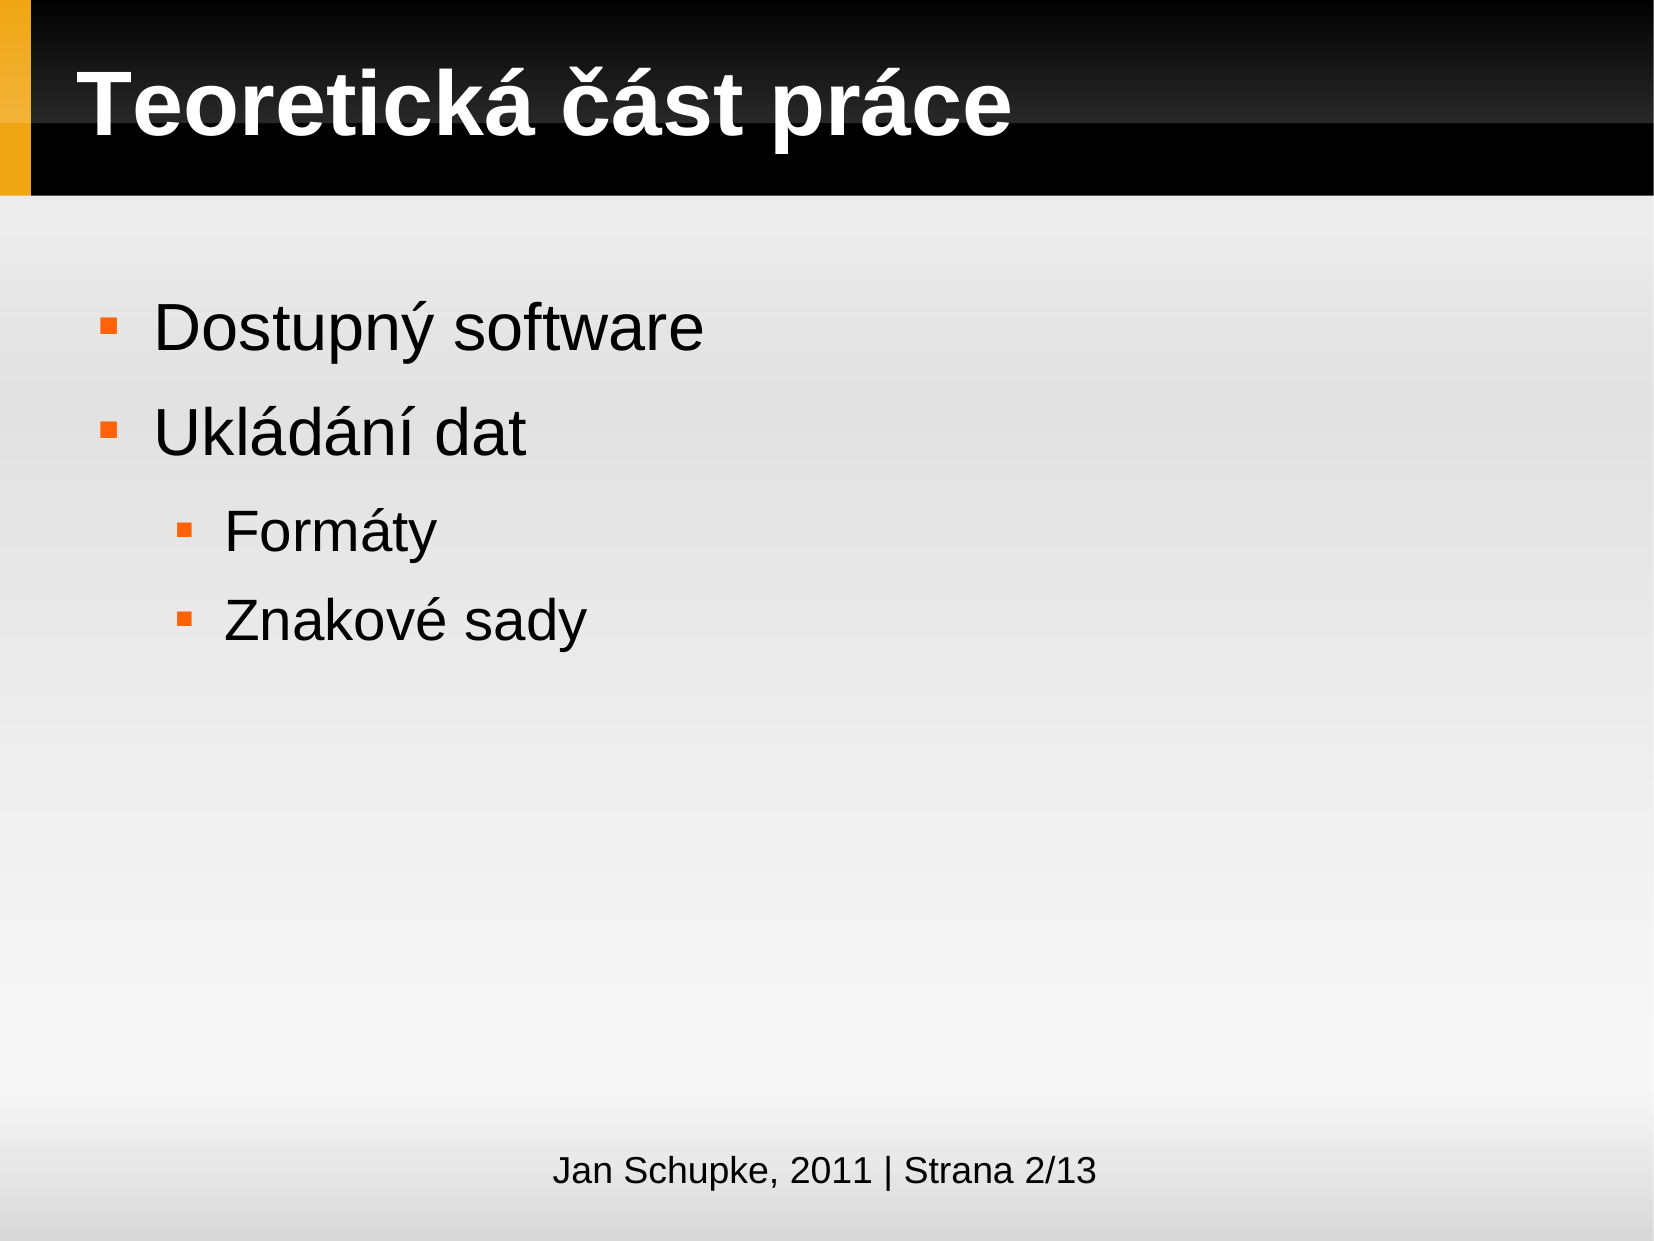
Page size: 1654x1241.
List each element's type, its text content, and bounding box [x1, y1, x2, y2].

text_box Jan Schupke, 2011 | Strana <number>/13 [525, 1141, 1126, 1201]
list Dostupný software Ukládání dat Formáty Znakové sady [82, 290, 1571, 1094]
title Teoretická část práce [76, 0, 1565, 208]
picture [0, 0, 1654, 1241]
